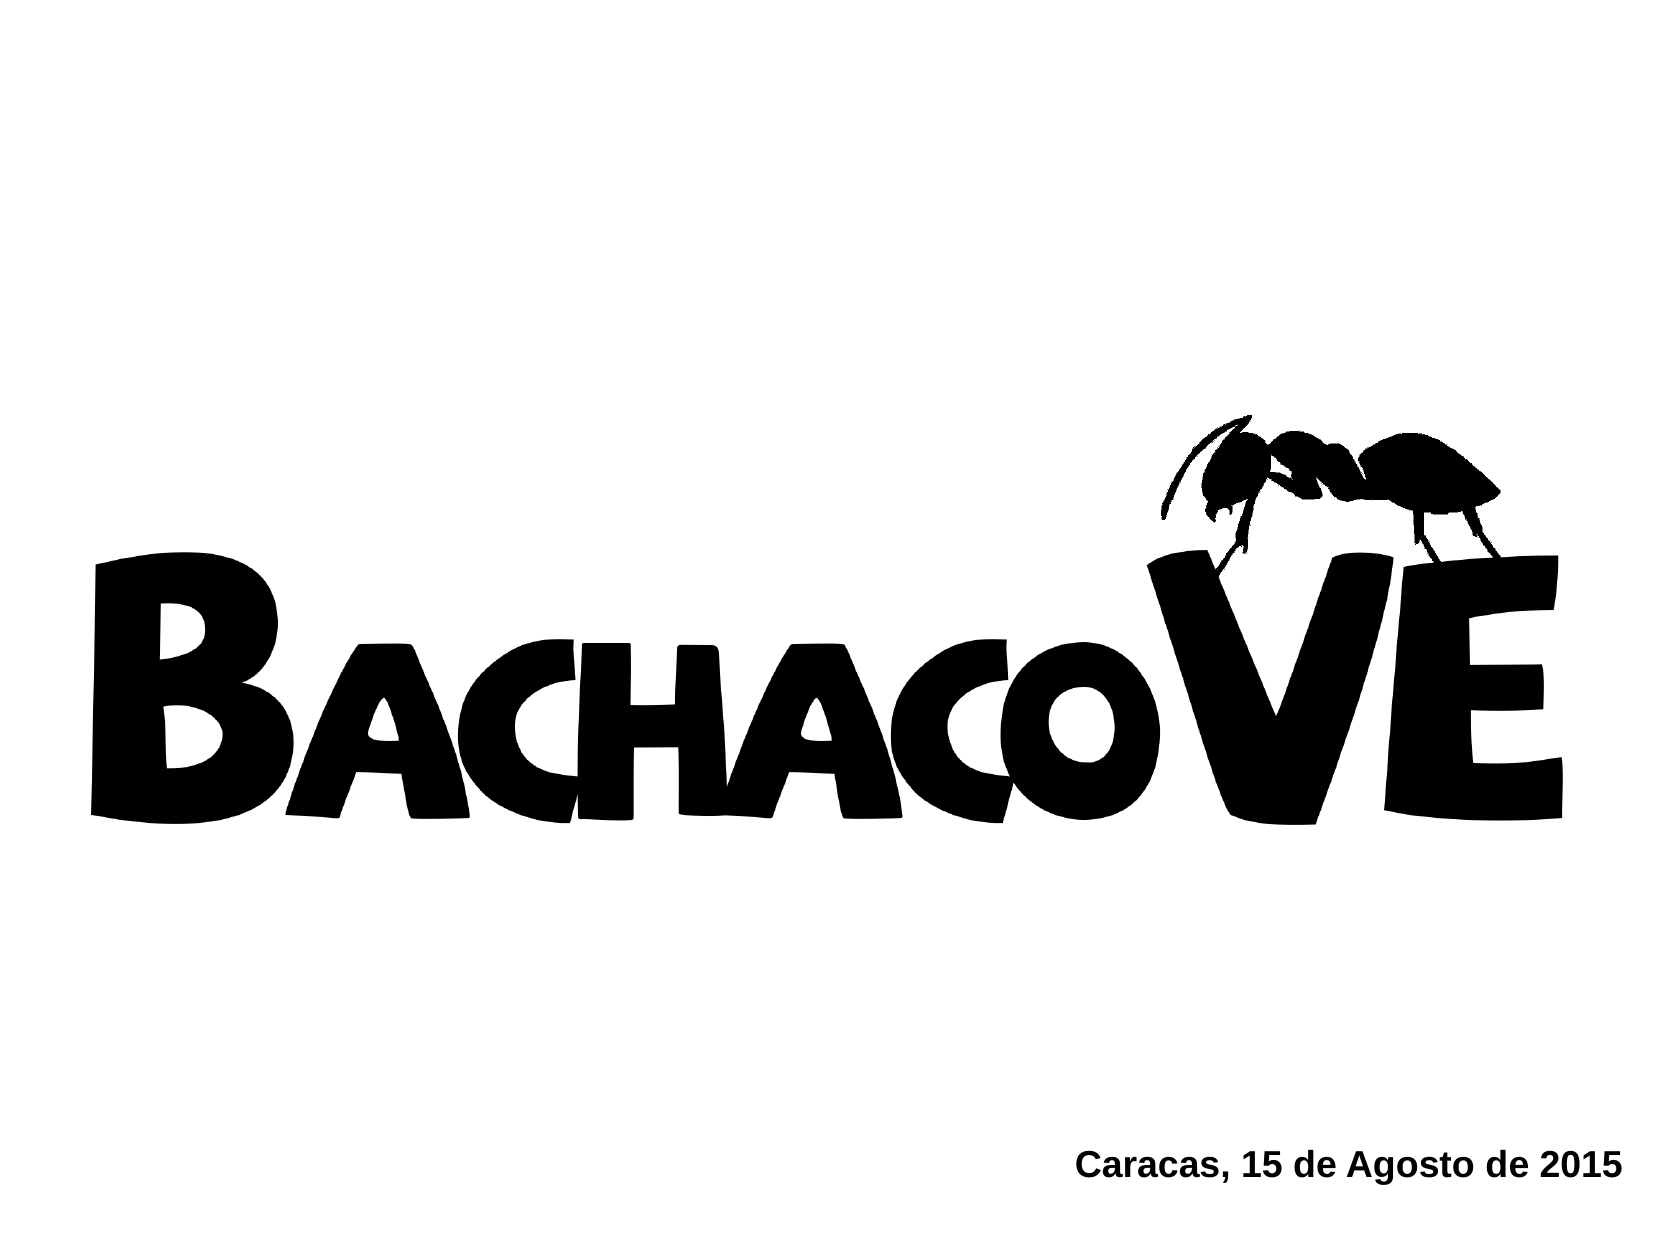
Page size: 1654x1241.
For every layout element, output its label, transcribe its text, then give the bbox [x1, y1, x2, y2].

text_box Caracas, 15 de Agosto de 2015 [1060, 1136, 1637, 1194]
picture [91, 415, 1563, 825]
